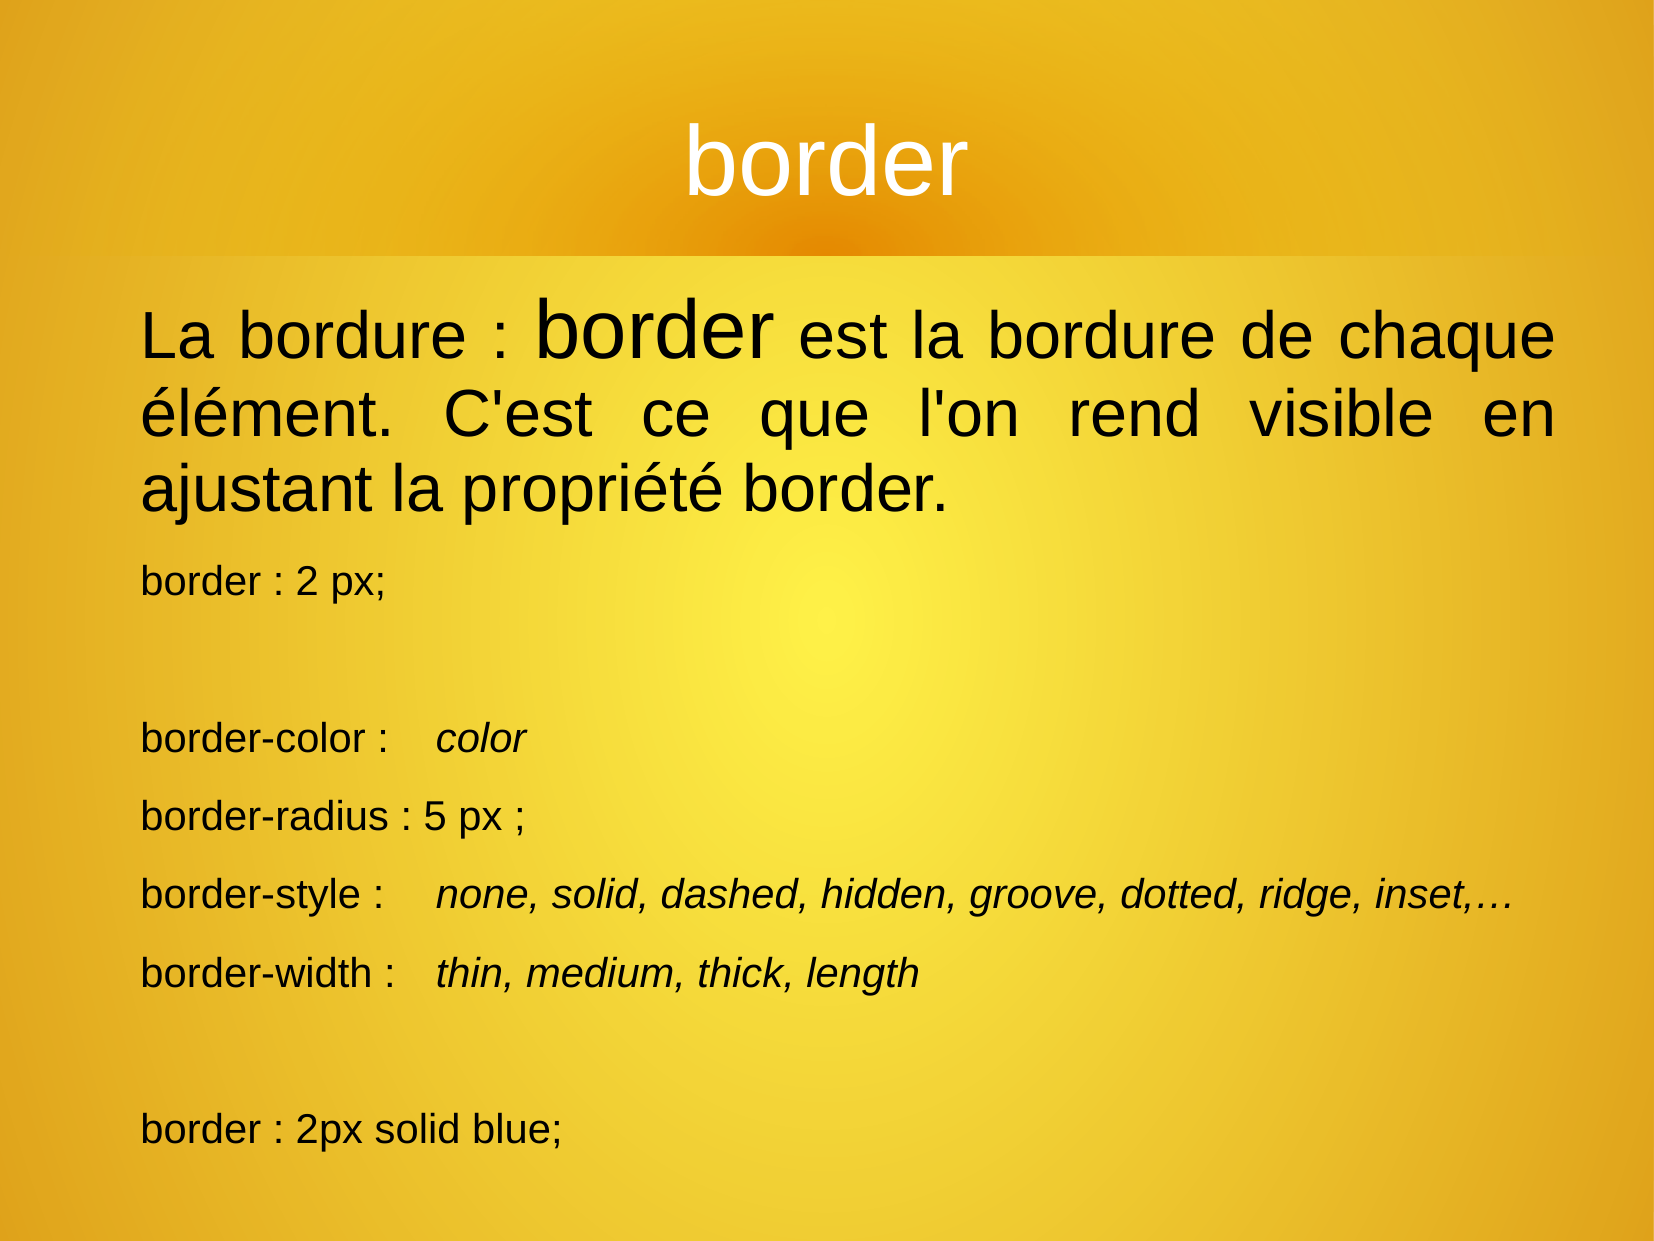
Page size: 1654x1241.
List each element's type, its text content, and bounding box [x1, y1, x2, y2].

list La bordure : border est la bordure de chaque élément. C'est ce que l'on rend visible en ajustant la propriété border. border : 2 px; border-color : color border-radius : 5 px ; border-style : none, solid, dashed, hidden, groove, dotted, ridge, inset,… border-width : thin, medium, thick, length border : 2px solid blue; [69, 283, 1558, 1217]
title border [82, 59, 1571, 264]
